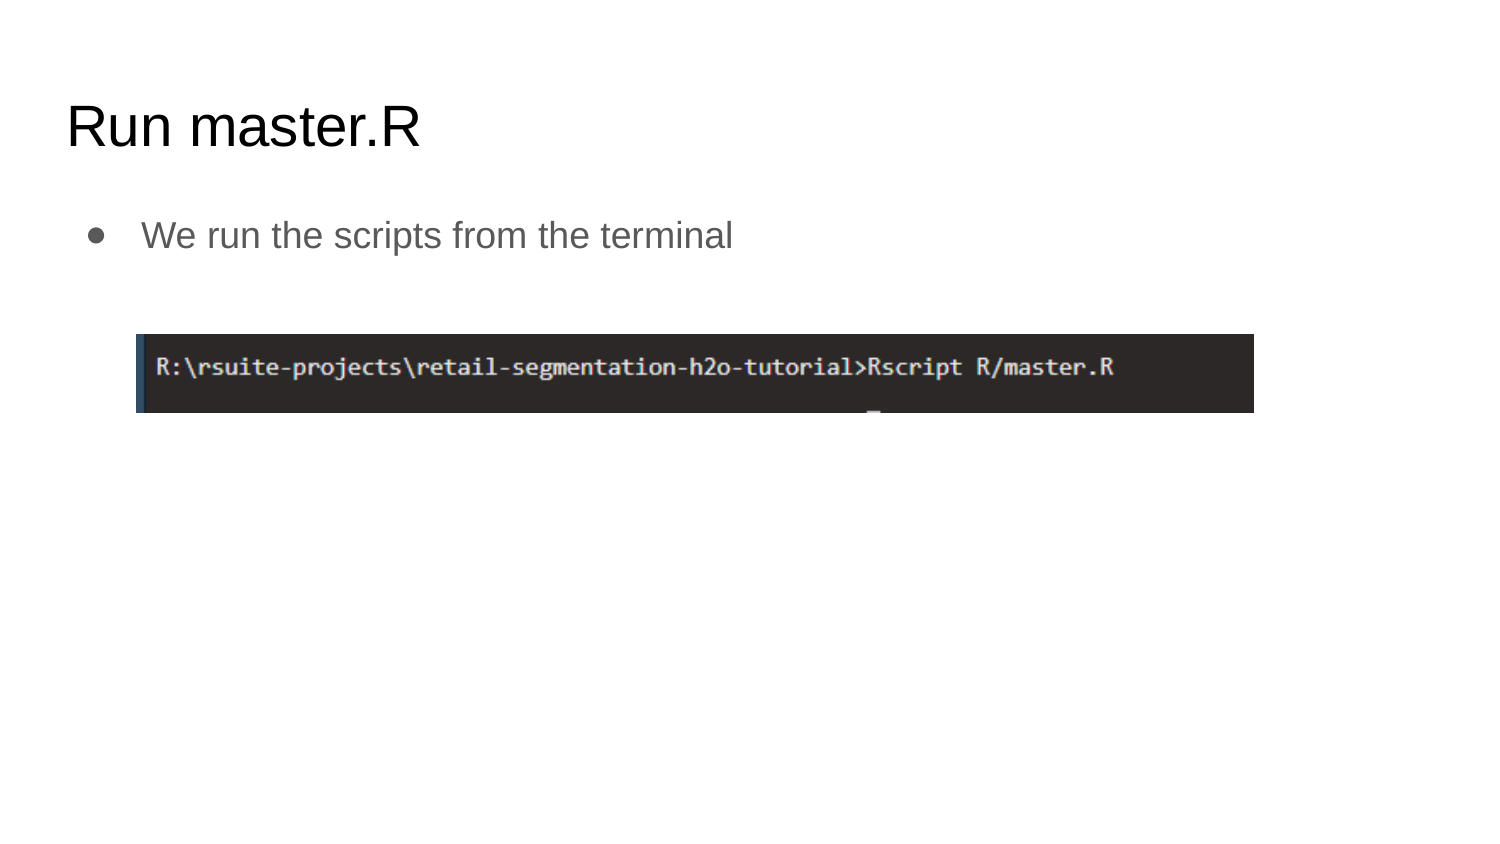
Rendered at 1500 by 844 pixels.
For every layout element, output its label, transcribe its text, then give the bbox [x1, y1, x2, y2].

picture [136, 334, 1254, 413]
title Run master.R [51, 72, 1449, 167]
list We run the scripts from the terminal [51, 189, 1449, 750]
